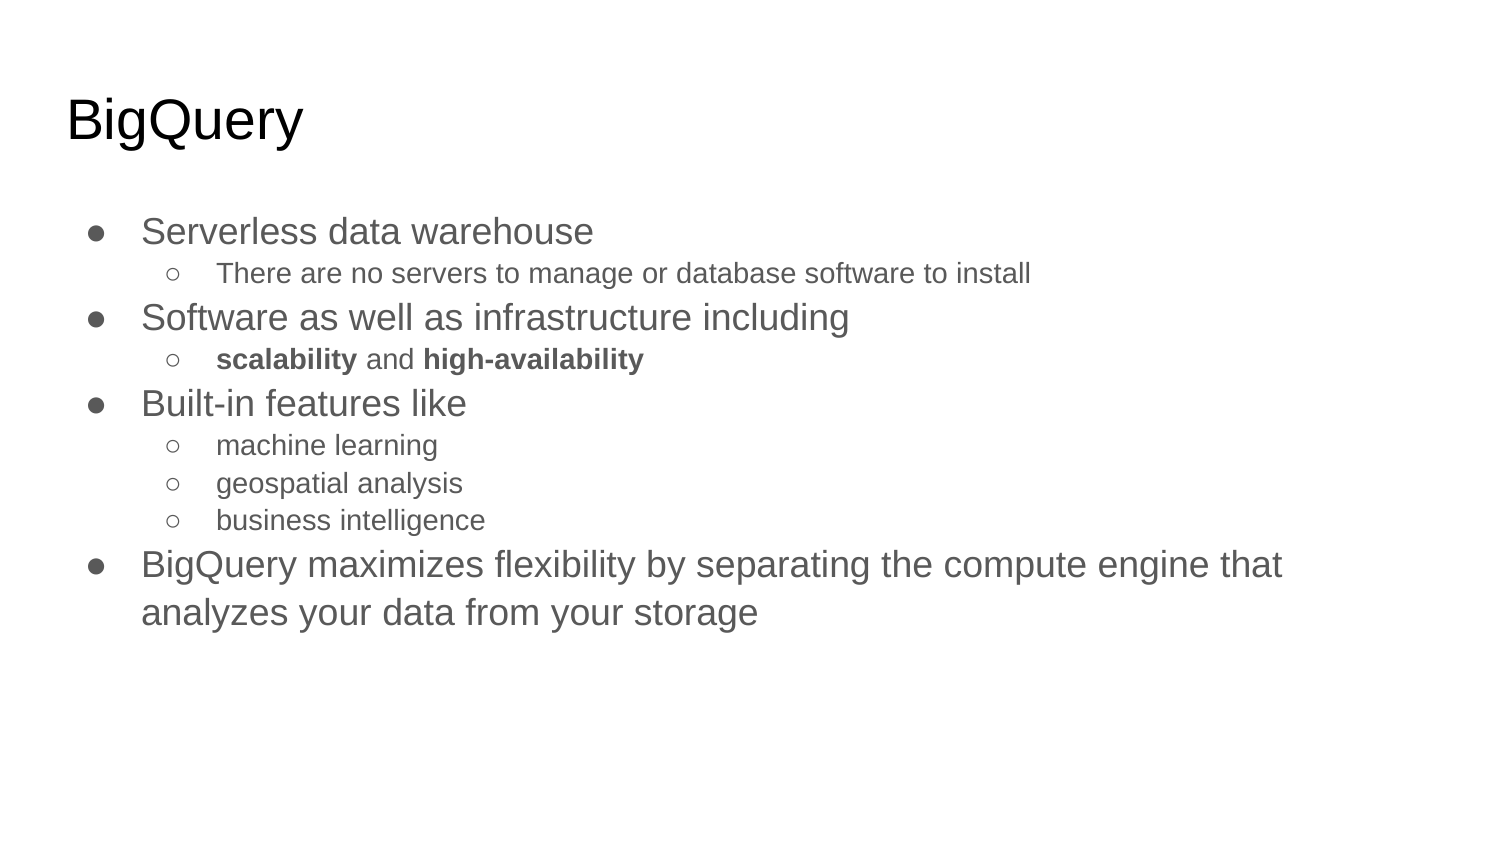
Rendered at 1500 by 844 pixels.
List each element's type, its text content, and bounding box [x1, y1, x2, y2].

list Serverless data warehouse There are no servers to manage or database software to install Software as well as infrastructure including scalability and high-availability Built-in features like machine learning geospatial analysis business intelligence BigQuery maximizes flexibility by separating the compute engine that analyzes your data from your storage [51, 189, 1449, 750]
title BigQuery [51, 72, 1449, 167]
